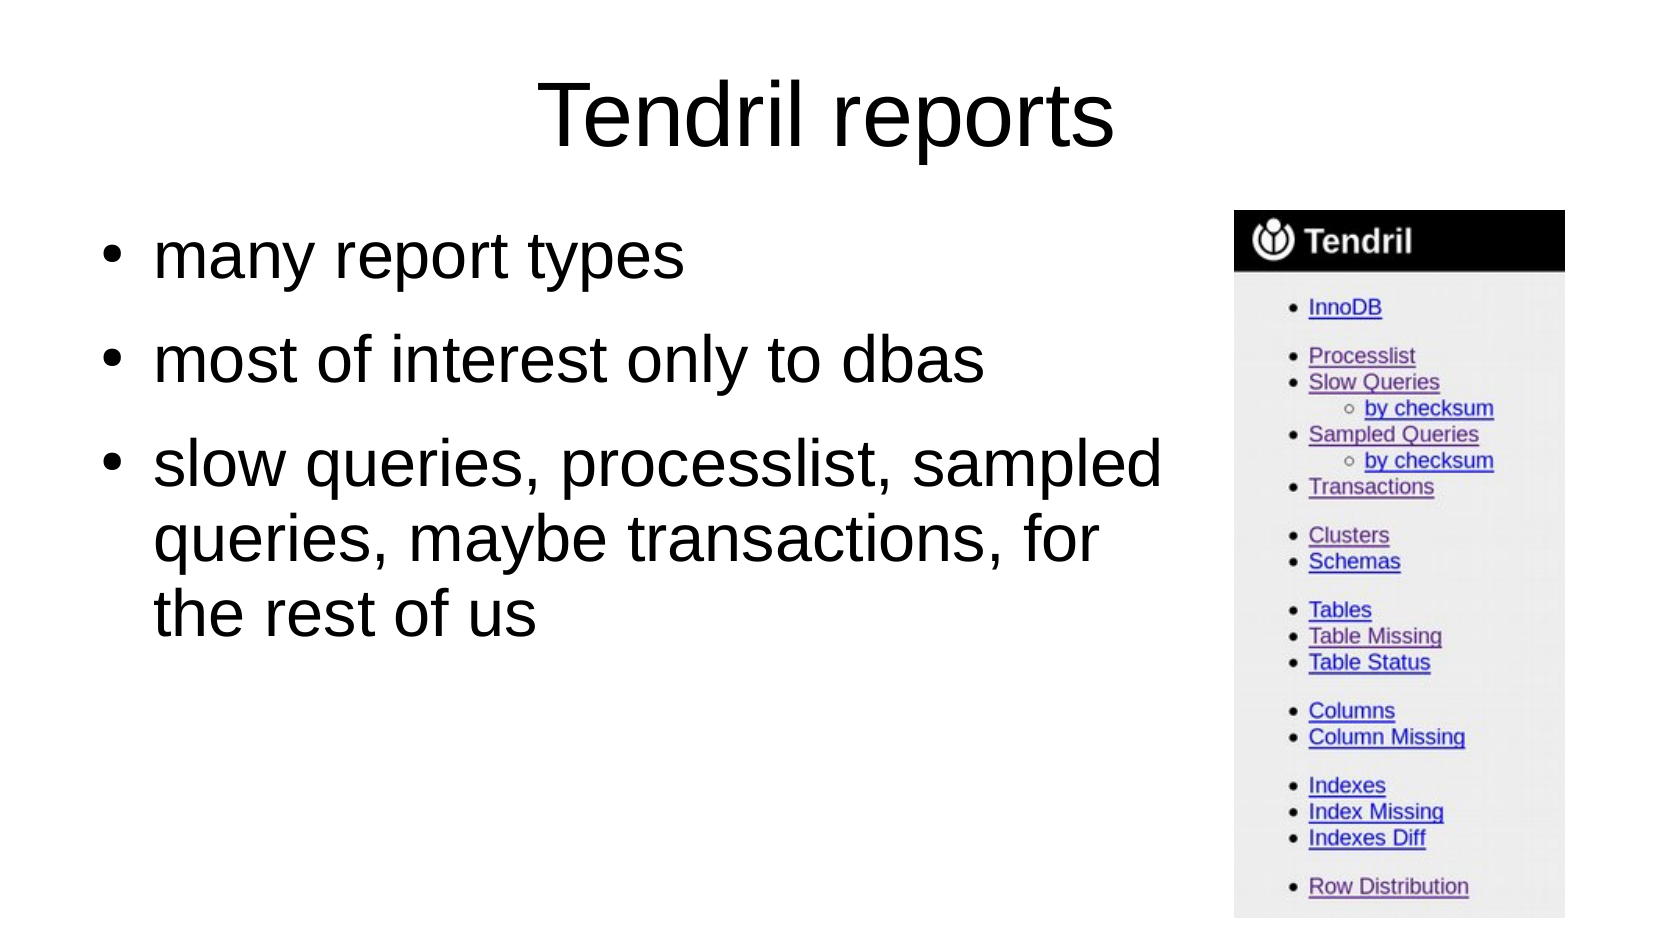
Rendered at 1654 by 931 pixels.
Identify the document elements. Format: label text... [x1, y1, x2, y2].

picture [1234, 210, 1565, 918]
title Tendril reports [82, 37, 1571, 193]
list many report types most of interest only to dbas slow queries, processlist, sampled queries, maybe transactions, for the rest of us [82, 217, 1170, 875]
